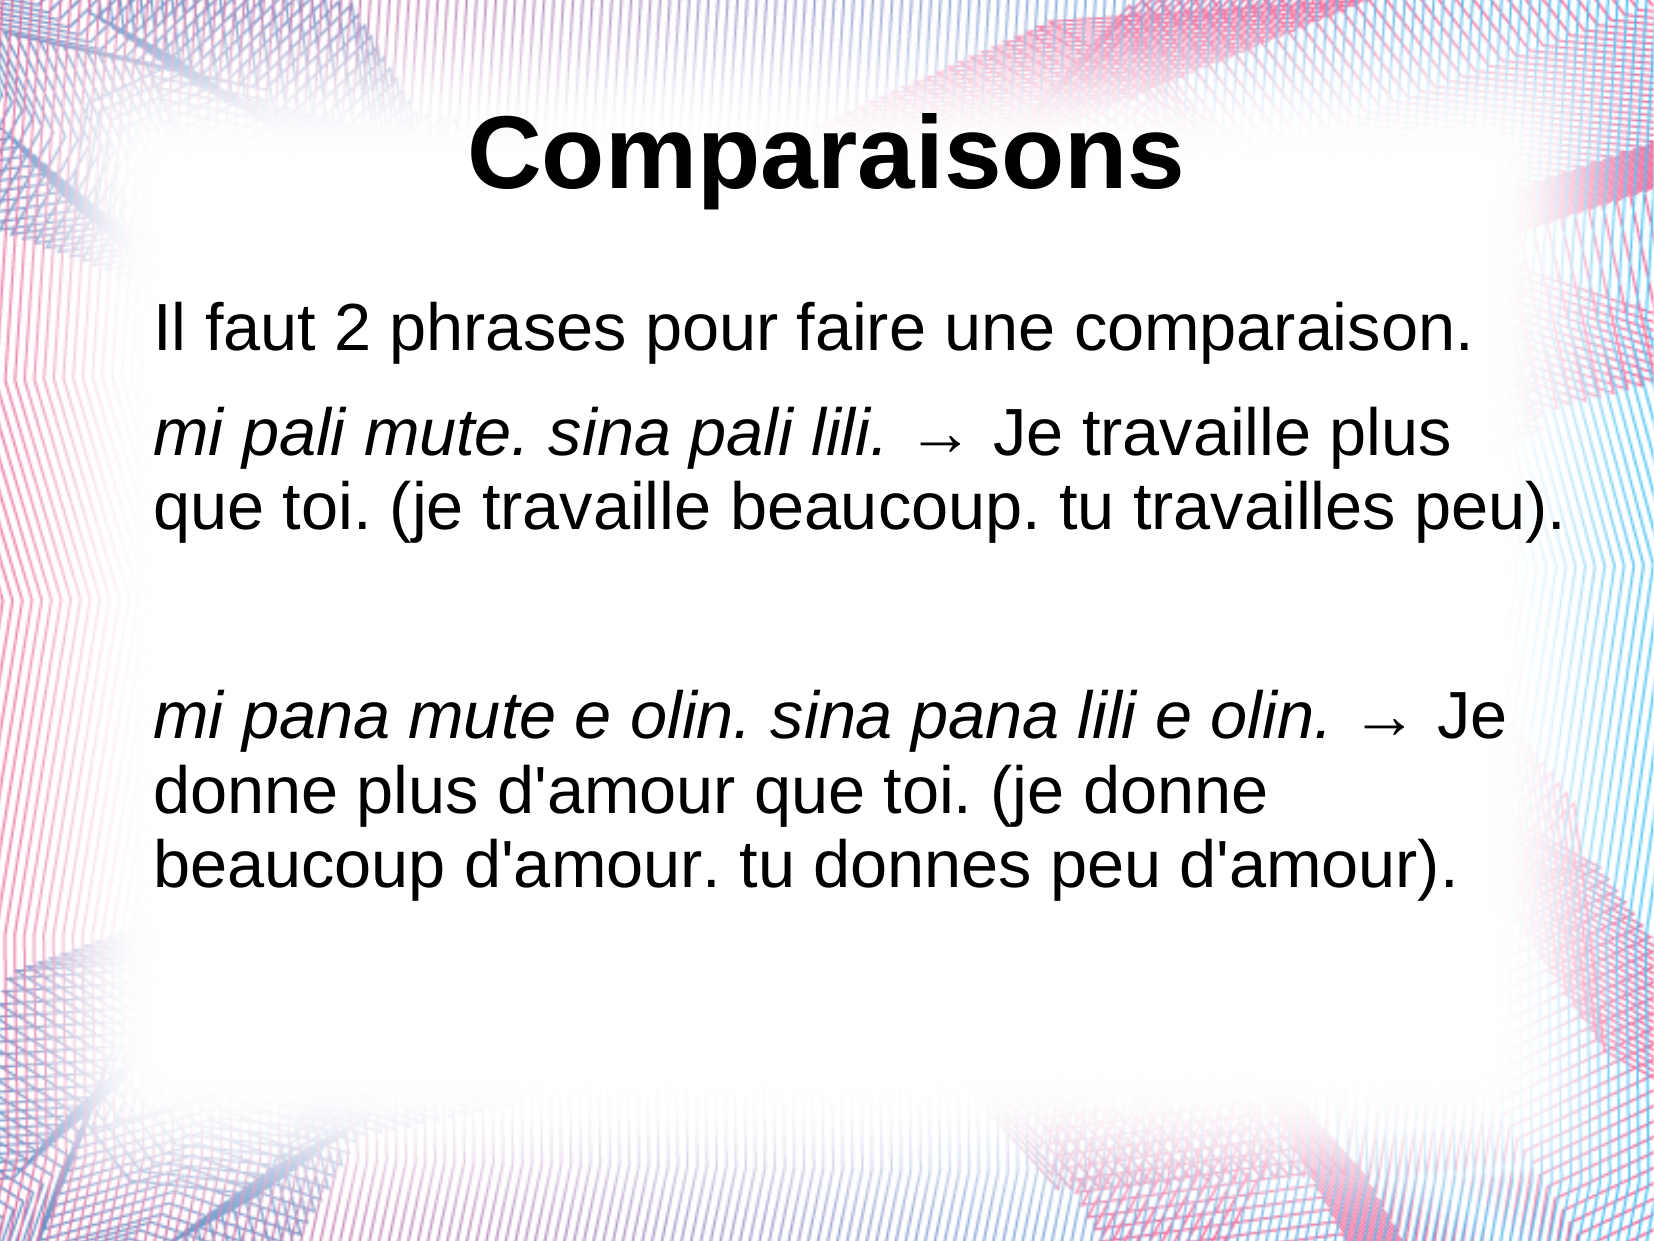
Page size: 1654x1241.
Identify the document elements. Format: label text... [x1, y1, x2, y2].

picture [0, 0, 1654, 1241]
title Comparaisons [82, 49, 1571, 257]
list Il faut 2 phrases pour faire une comparaison. mi pali mute. sina pali lili. → Je travaille plus que toi. (je travaille beaucoup. tu travailles peu). mi pana mute e olin. sina pana lili e olin. → Je donne plus d'amour que toi. (je donne beaucoup d'amour. tu donnes peu d'amour). [82, 290, 1571, 1010]
